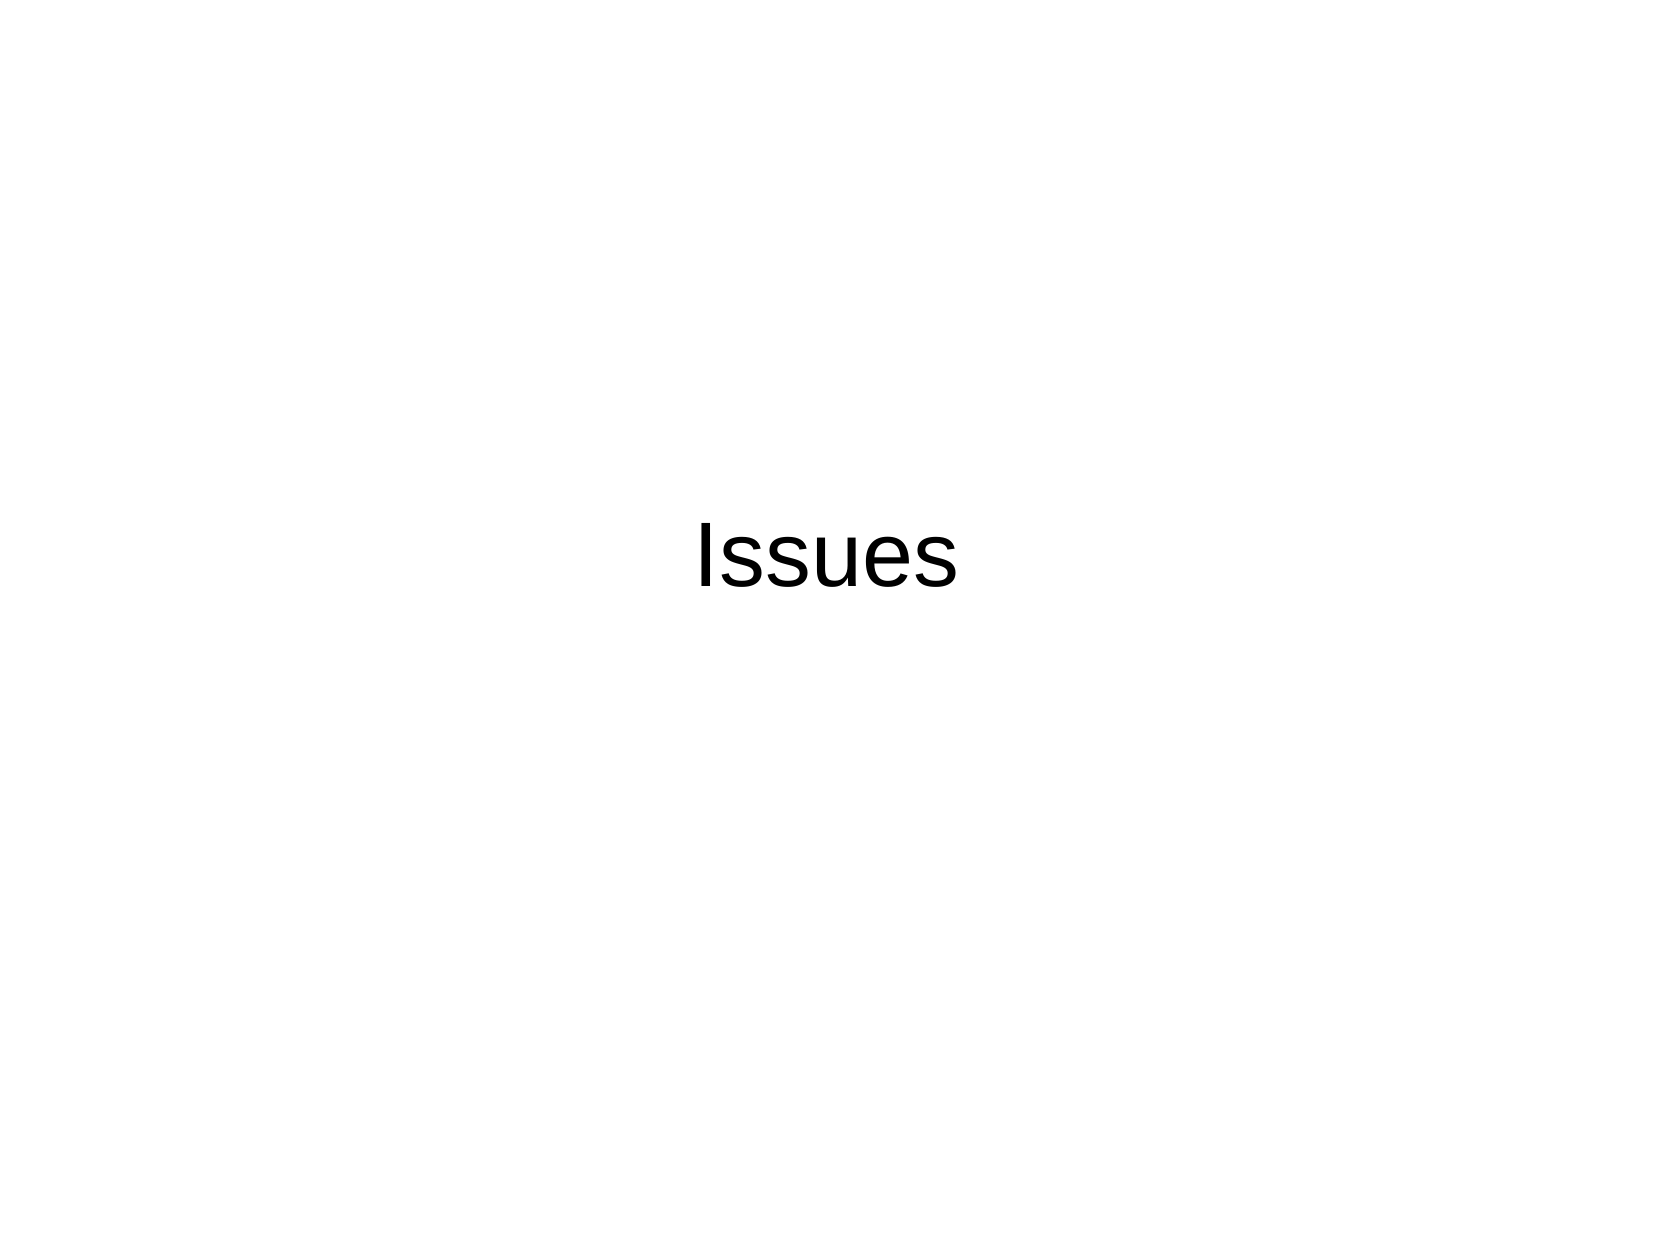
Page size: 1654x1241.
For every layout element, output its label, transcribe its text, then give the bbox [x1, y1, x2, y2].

title Issues [82, 451, 1571, 659]
